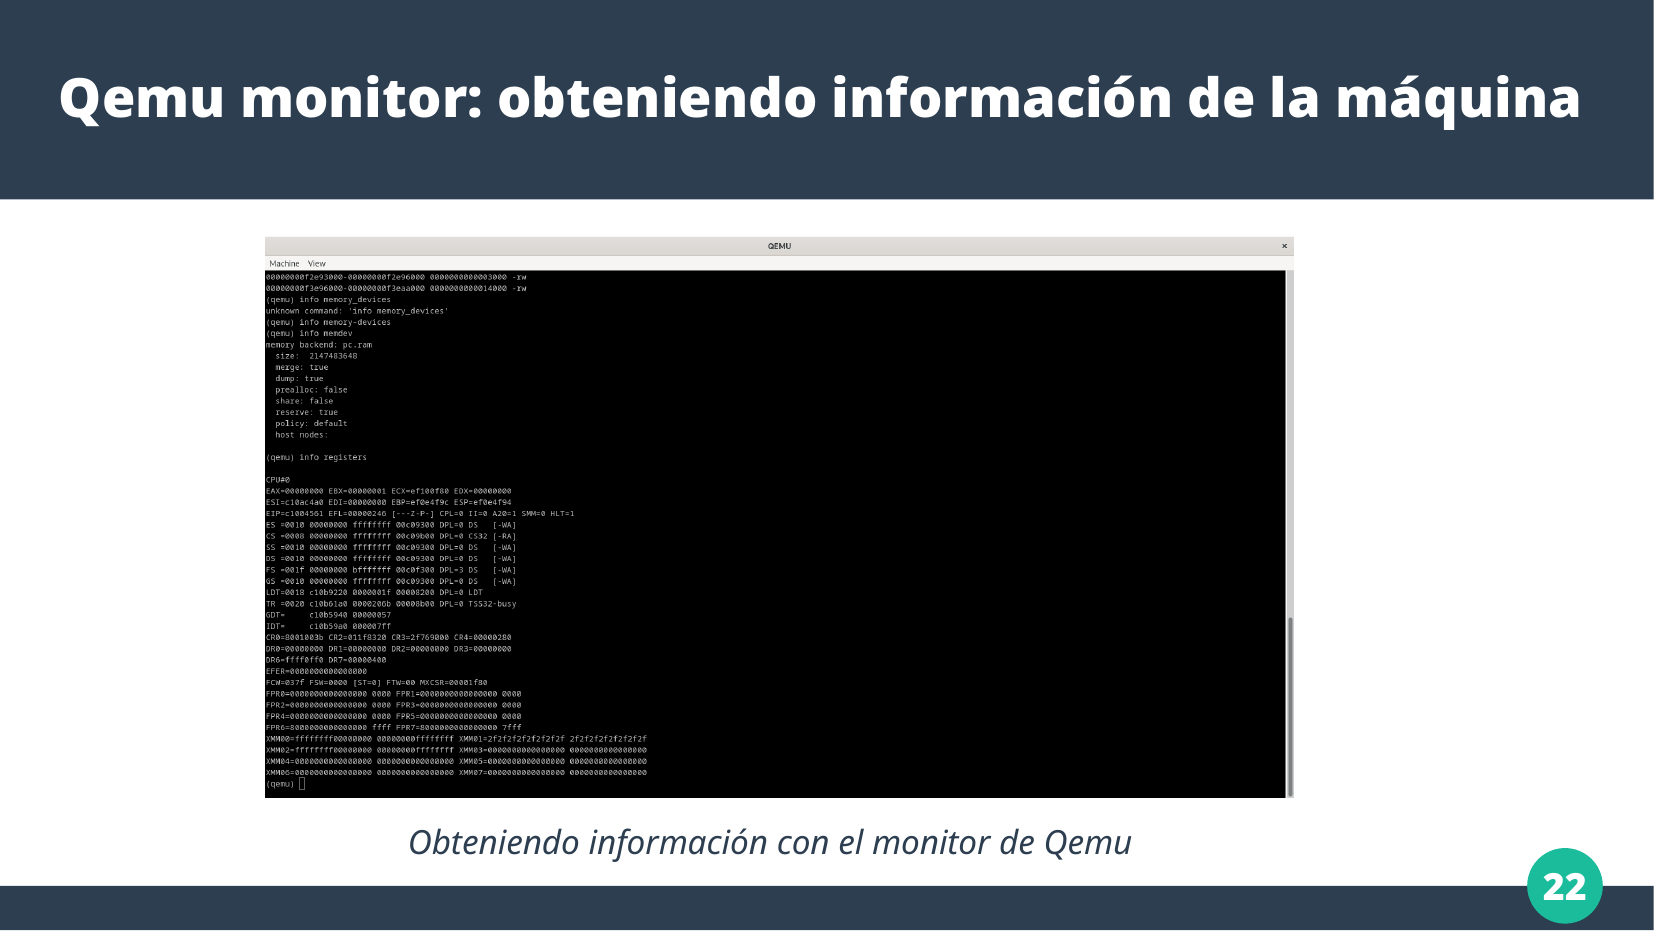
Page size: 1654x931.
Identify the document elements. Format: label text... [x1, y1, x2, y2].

text_box Obteniendo información con el monitor de Qemu [253, 811, 1288, 872]
title Qemu monitor: obteniendo información de la máquina [59, 37, 1595, 155]
picture [265, 236, 1294, 798]
